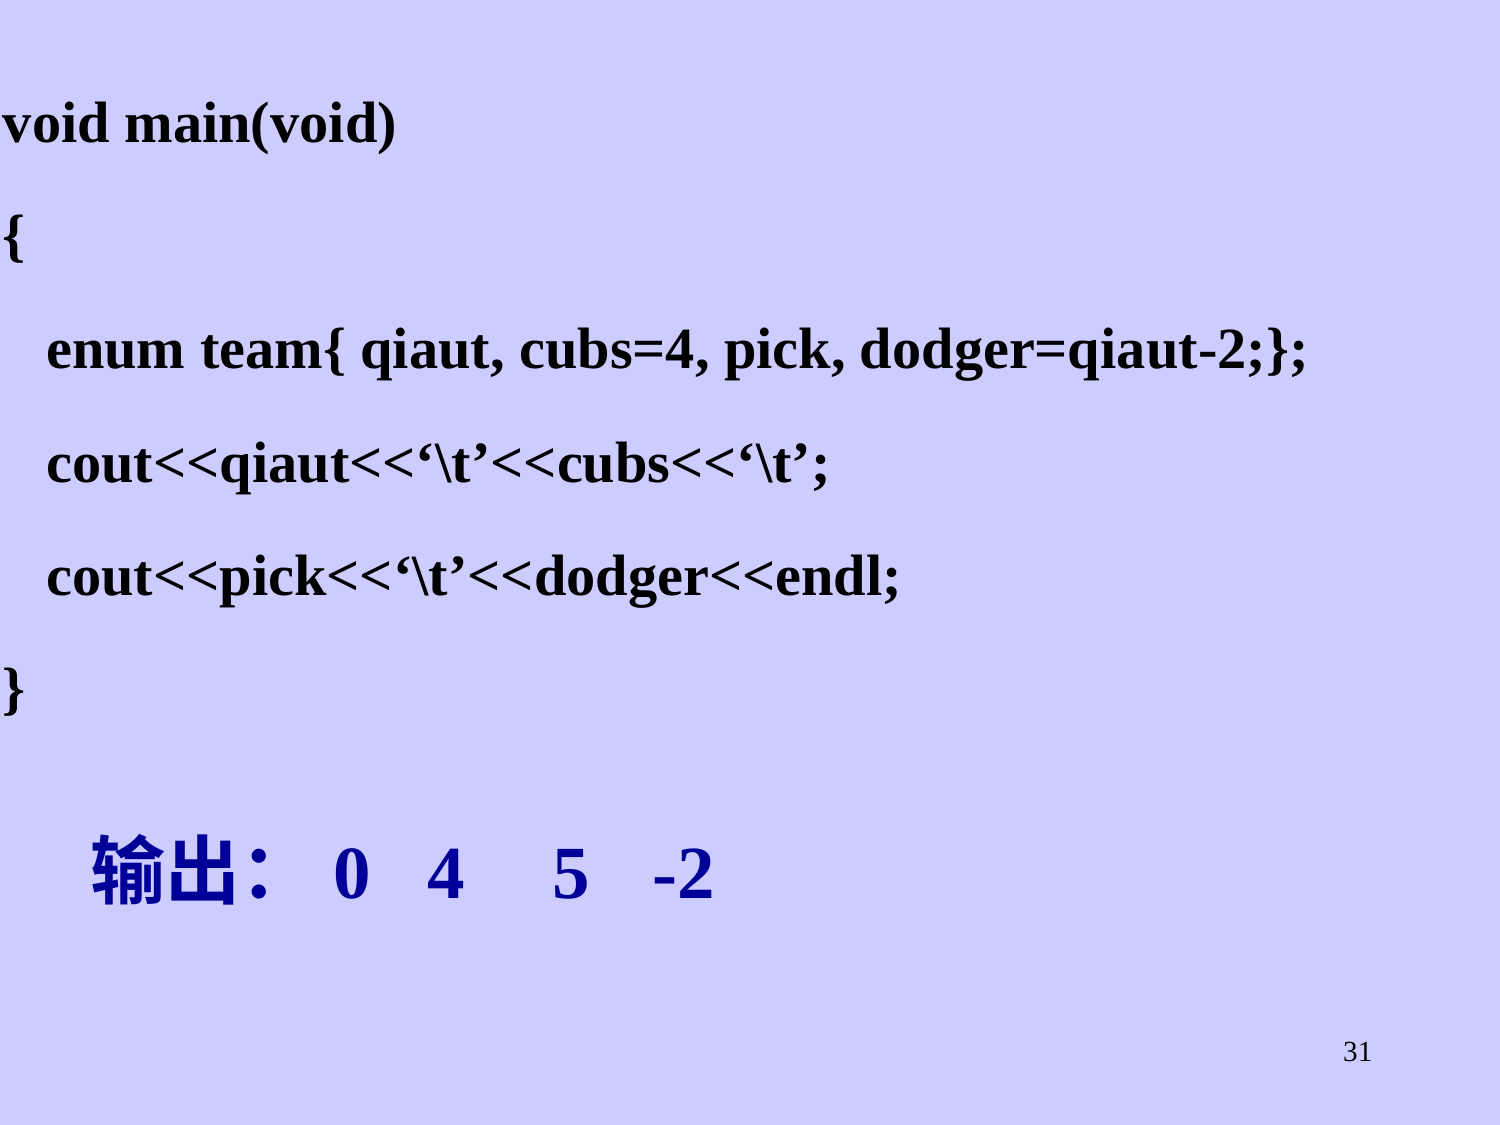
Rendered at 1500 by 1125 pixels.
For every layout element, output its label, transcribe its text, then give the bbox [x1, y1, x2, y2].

text_box 4 [425, 812, 488, 916]
text_box <编号> [1074, 1025, 1388, 1101]
text_box 输出：0 [87, 812, 413, 916]
text_box -2 [650, 812, 776, 916]
text_box 5 [549, 812, 613, 916]
text_box void main(void) { enum team{ qiaut, cubs=4, pick, dodger=qiaut-2;}; cout<<qiaut<<‘\t’<<cubs<<‘\t’; cout<<pick<<‘\t’<<dodger<<endl; } [0, 75, 1463, 723]
